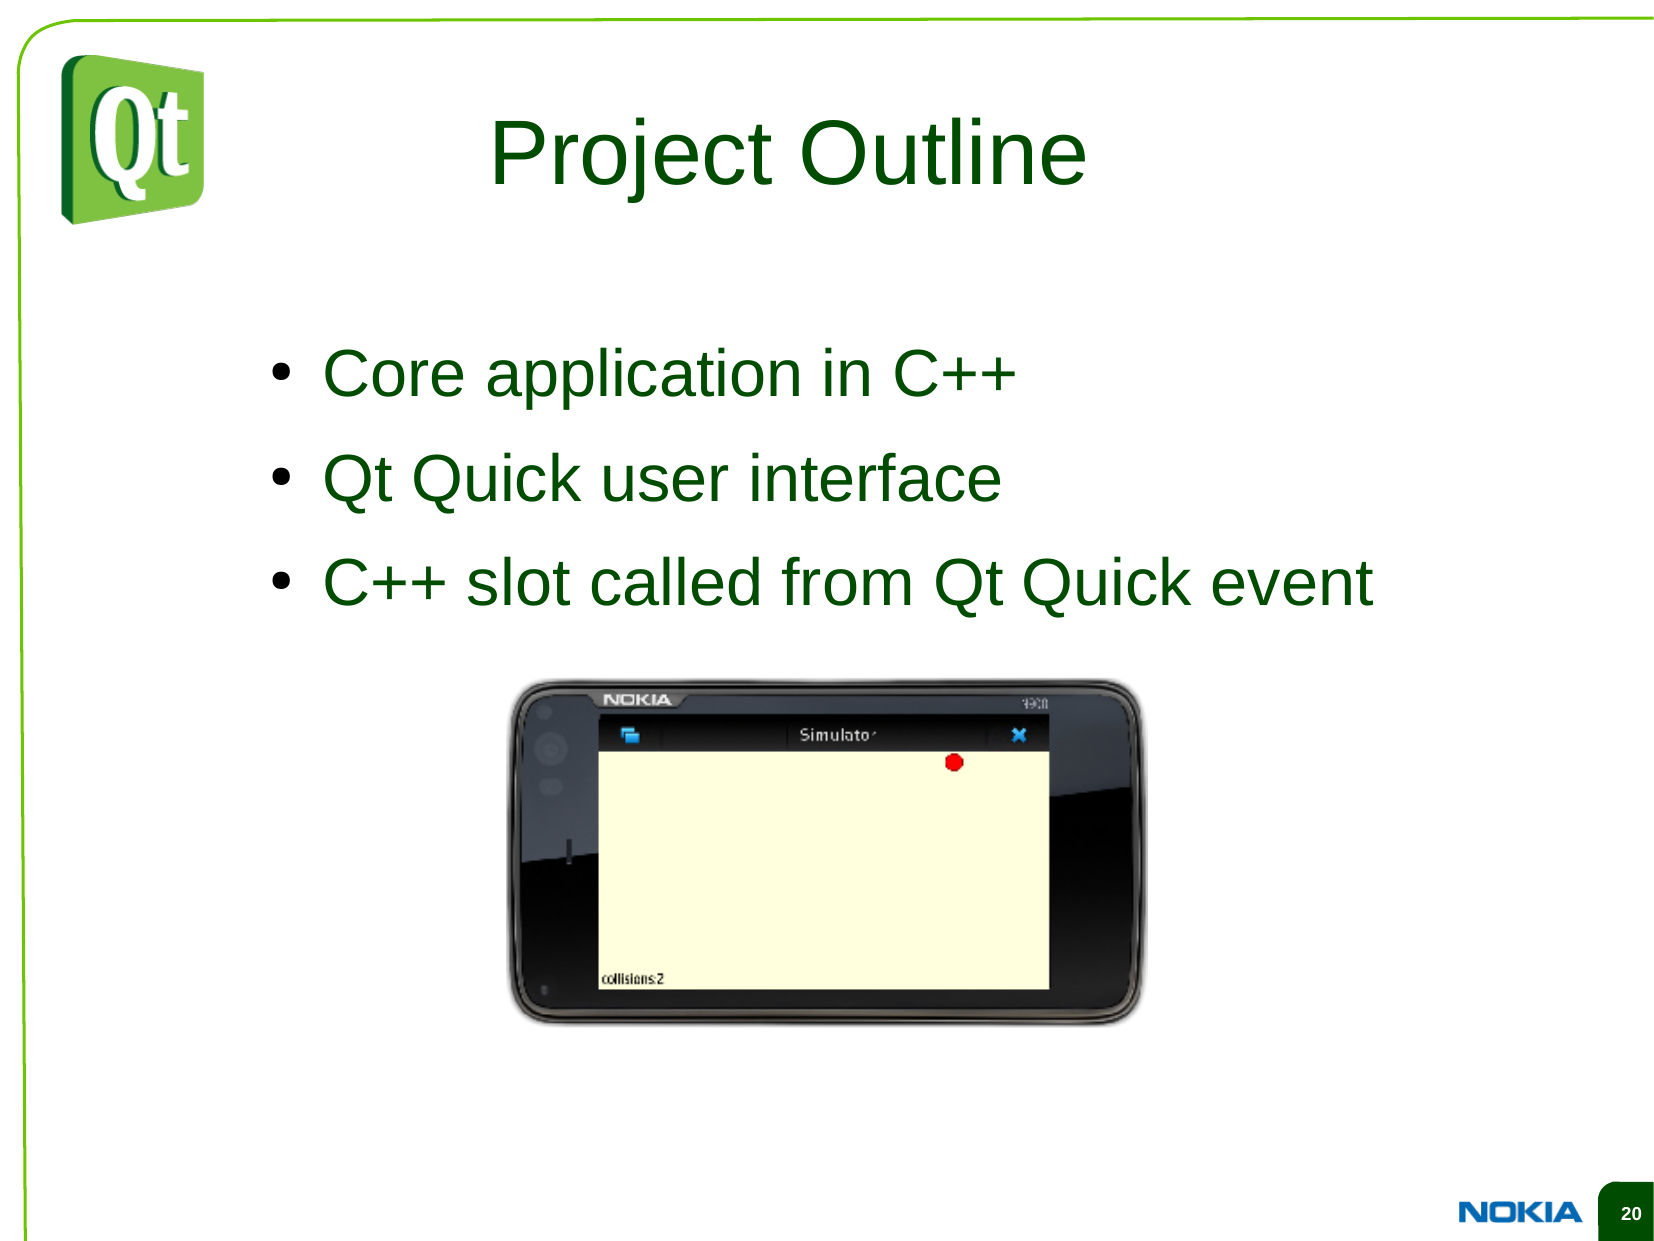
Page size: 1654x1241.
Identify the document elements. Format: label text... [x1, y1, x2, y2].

title Project Outline [251, 49, 1327, 257]
picture [506, 532, 1148, 1174]
picture [61, 55, 204, 225]
list Core application in C++ Qt Quick user interface C++ slot called from Qt Quick event [251, 336, 1571, 1155]
picture [1459, 1201, 1583, 1223]
